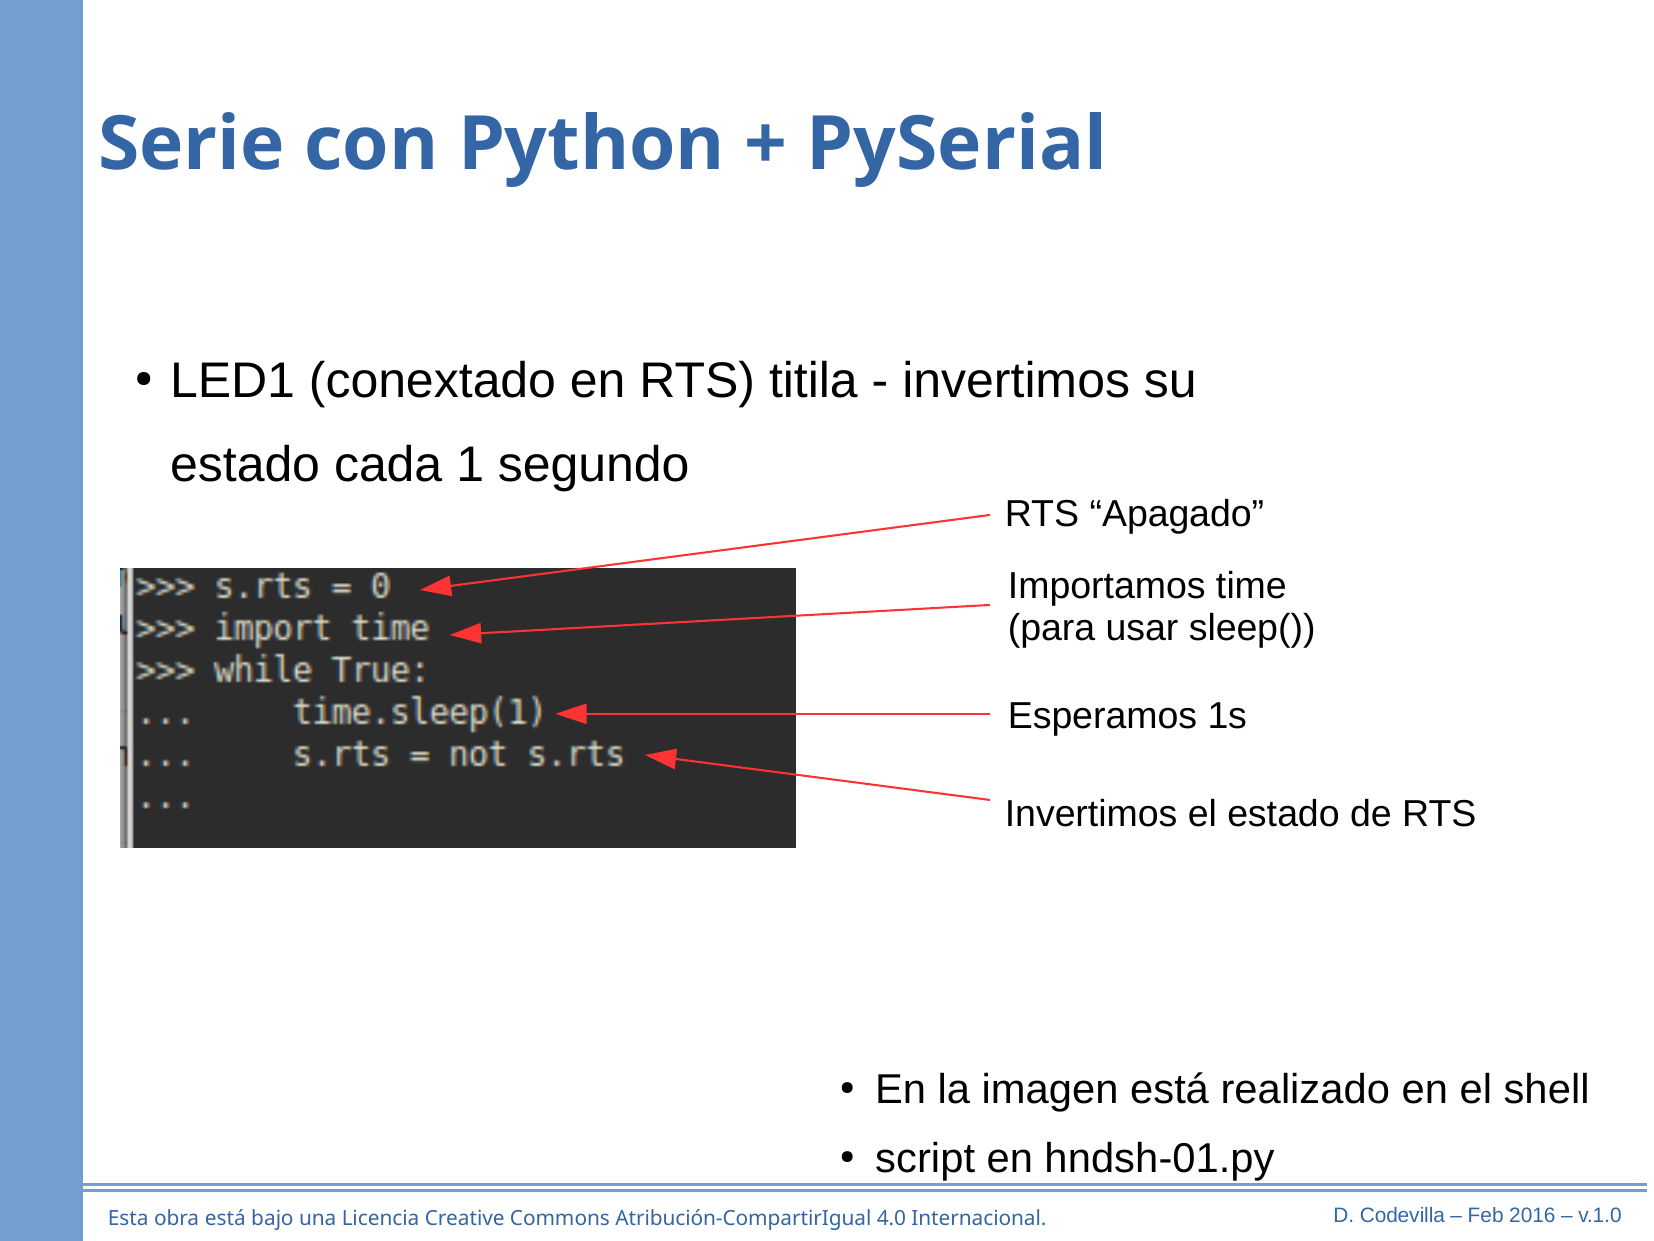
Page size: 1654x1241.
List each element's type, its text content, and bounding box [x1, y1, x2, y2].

text_box En la imagen está realizado en el shell script en hndsh-01.py [825, 1035, 1636, 1168]
text_box RTS “Apagado” [990, 484, 1606, 545]
text_box LED1 (conextado en RTS) titila - invertimos su estado cada 1 segundo [120, 317, 1366, 473]
text_box Invertimos el estado de RTS [990, 784, 1606, 845]
text_box Esperamos 1s [993, 687, 1609, 748]
text_box Serie con Python + PySerial [83, 30, 1641, 134]
text_box Importamos time (para usar sleep()) [993, 557, 1609, 657]
picture [120, 568, 796, 848]
